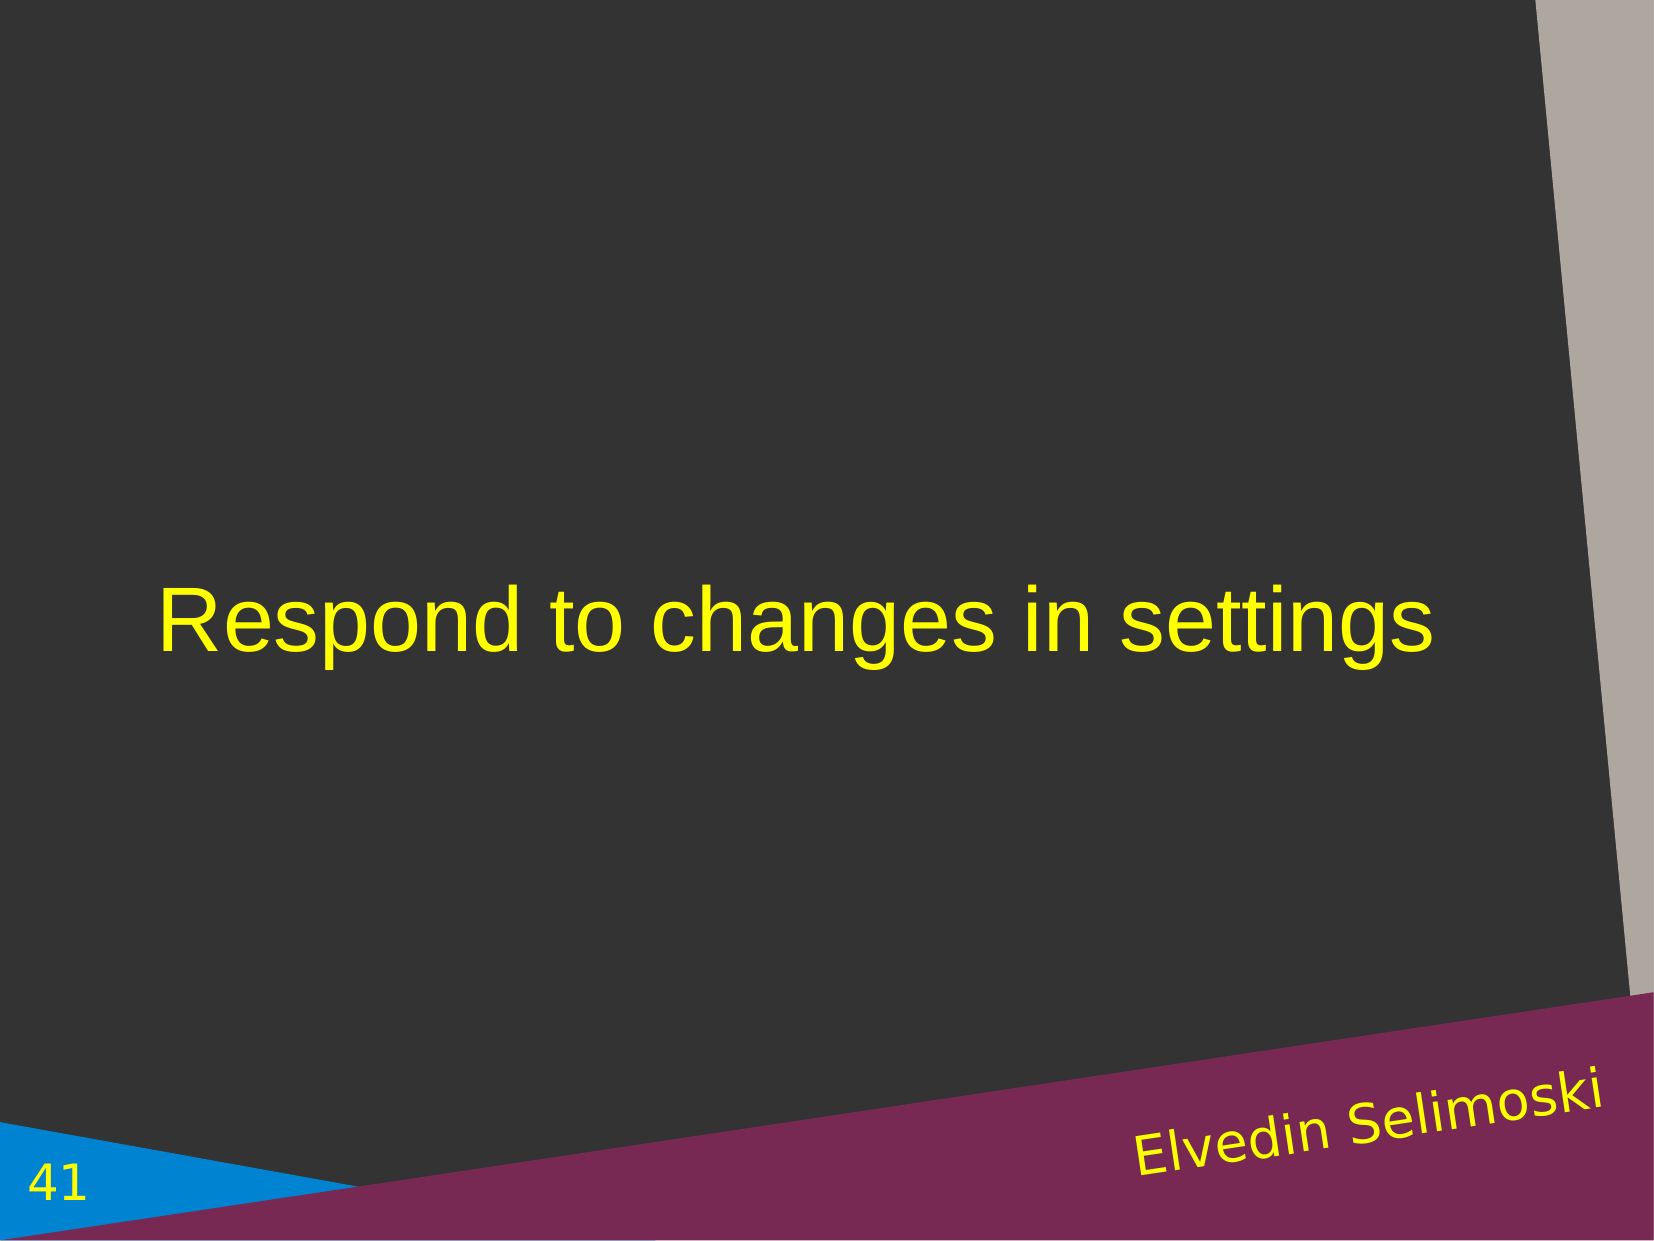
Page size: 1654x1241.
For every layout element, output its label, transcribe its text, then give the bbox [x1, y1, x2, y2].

text_box Elvedin Selimoski [1052, 1015, 1629, 1239]
title Respond to changes in settings [53, 407, 1542, 833]
